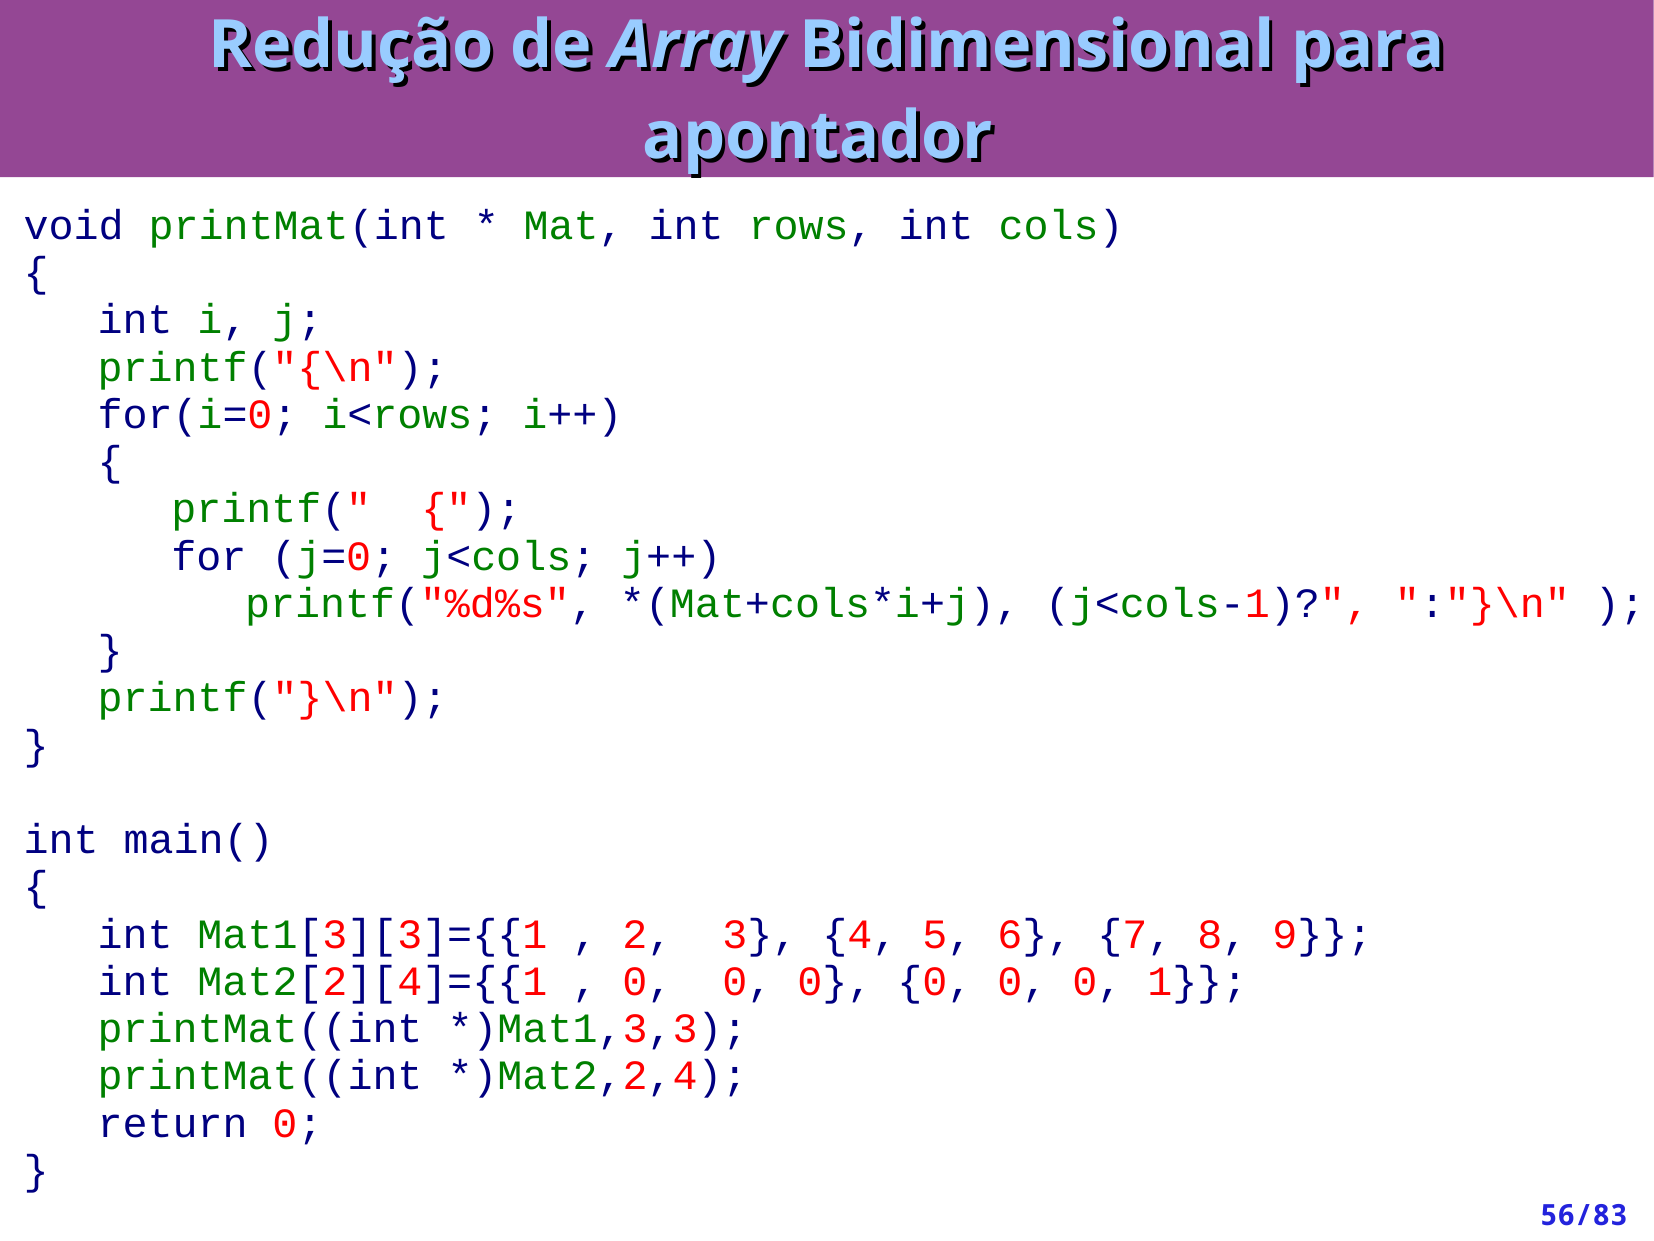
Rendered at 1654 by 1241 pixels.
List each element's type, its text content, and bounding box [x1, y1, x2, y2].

text_box void printMat(int * Mat, int rows, int cols) { int i, j; printf("{\n"); for(i=0; i<rows; i++) { printf(" {"); for (j=0; j<cols; j++) printf("%d%s", *(Mat+cols*i+j), (j<cols-1)?", ":"}\n" ); } printf("}\n"); } int main() { int Mat1[3][3]={{1 , 2, 3}, {4, 5, 6}, {7, 8, 9}}; int Mat2[2][4]={{1 , 0, 0, 0}, {0, 0, 0, 1}}; printMat((int *)Mat1,3,3); printMat((int *)Mat2,2,4); return 0; } [5, 194, 1654, 1212]
title Redução de Array Bidimensional para apontador [82, 0, 1571, 176]
